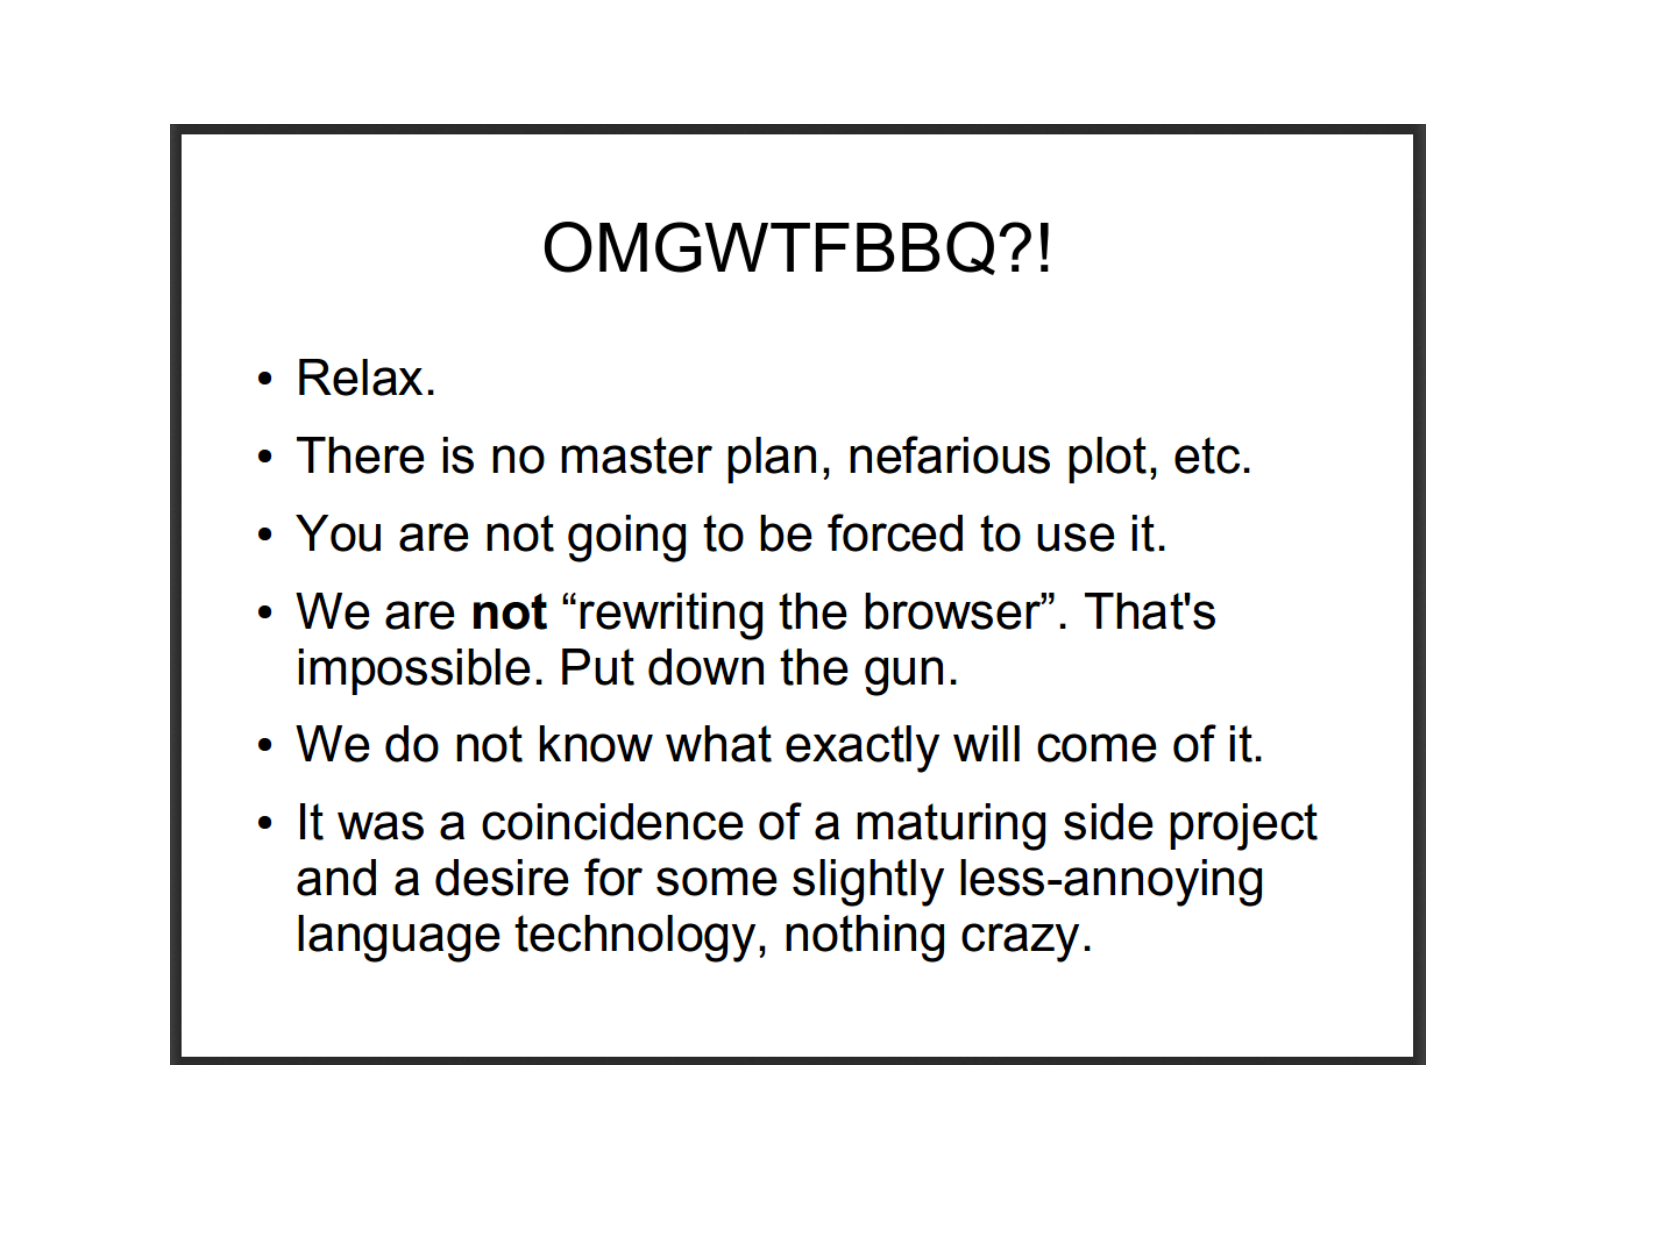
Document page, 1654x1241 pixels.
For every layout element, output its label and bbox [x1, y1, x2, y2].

picture [170, 124, 1426, 1066]
